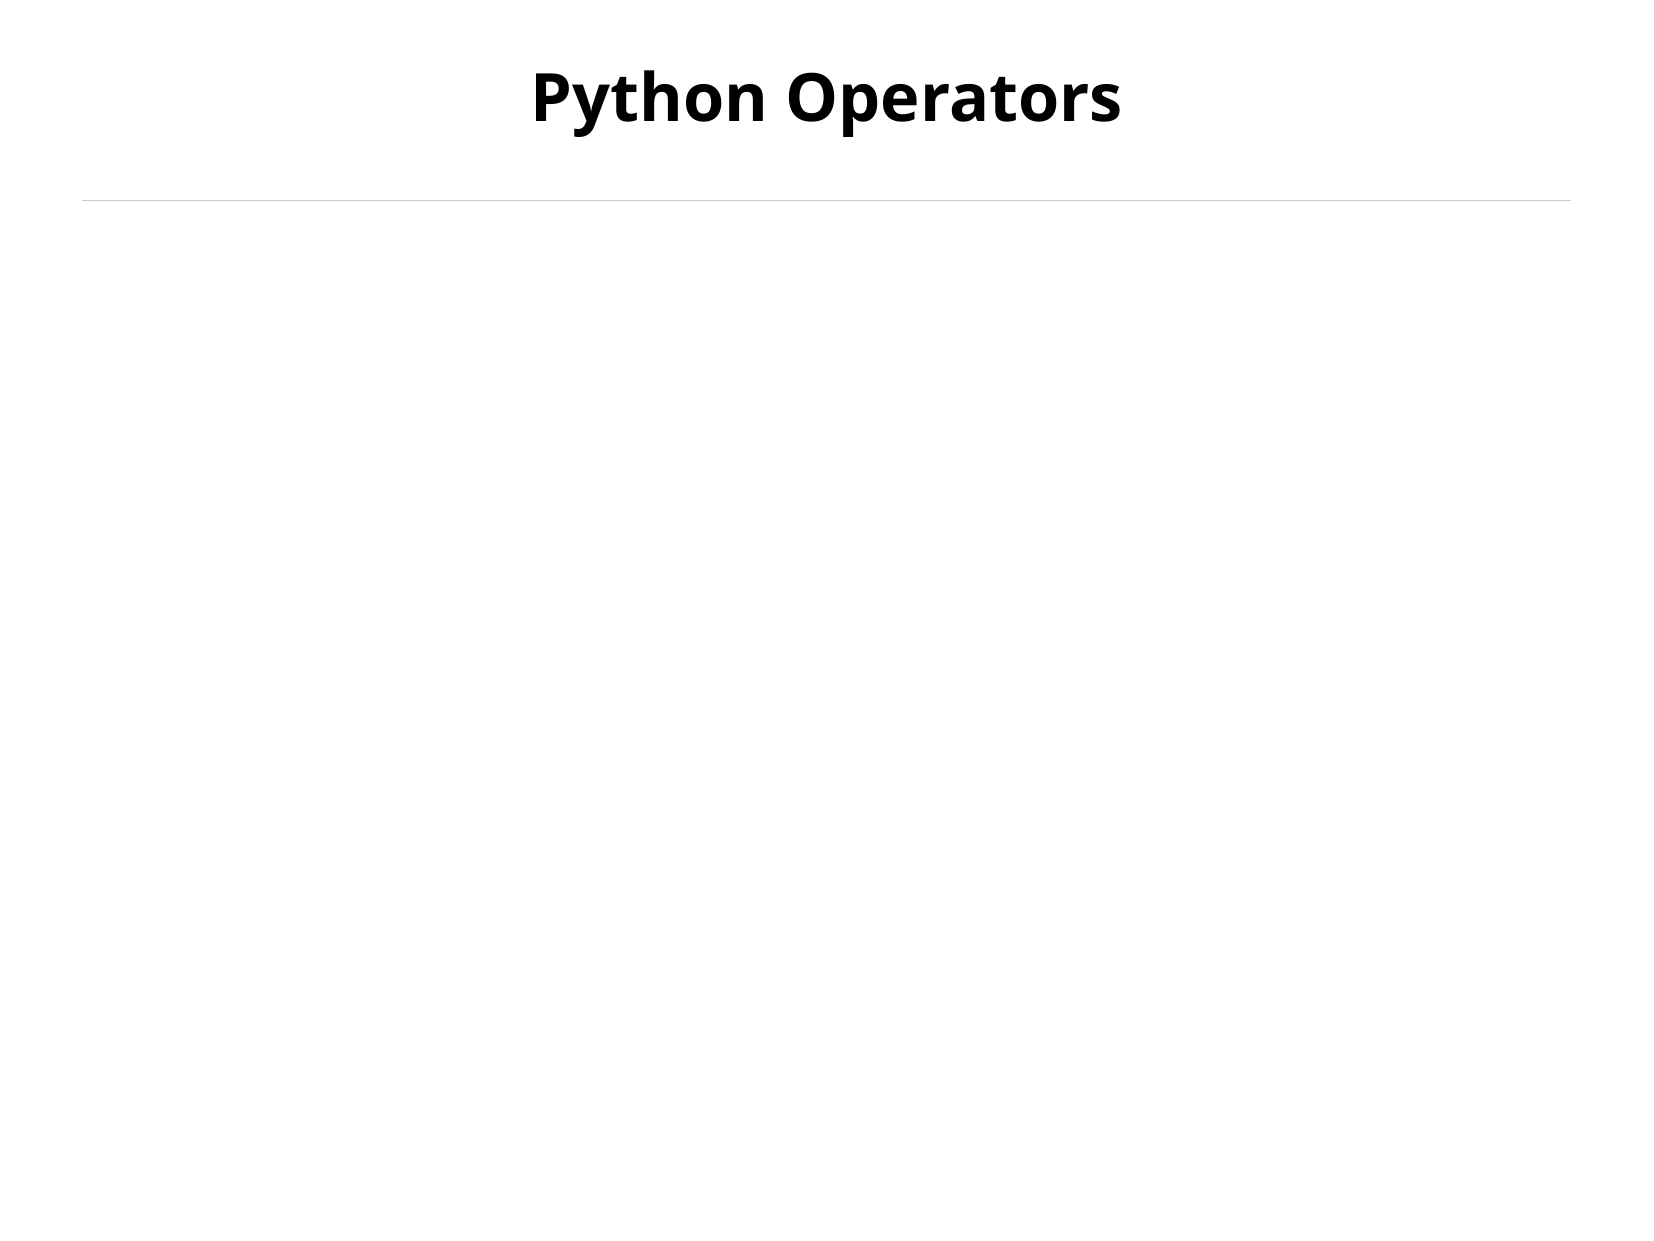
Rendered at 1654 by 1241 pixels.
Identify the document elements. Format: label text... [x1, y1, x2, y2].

title Python Operators [82, 25, 1571, 166]
